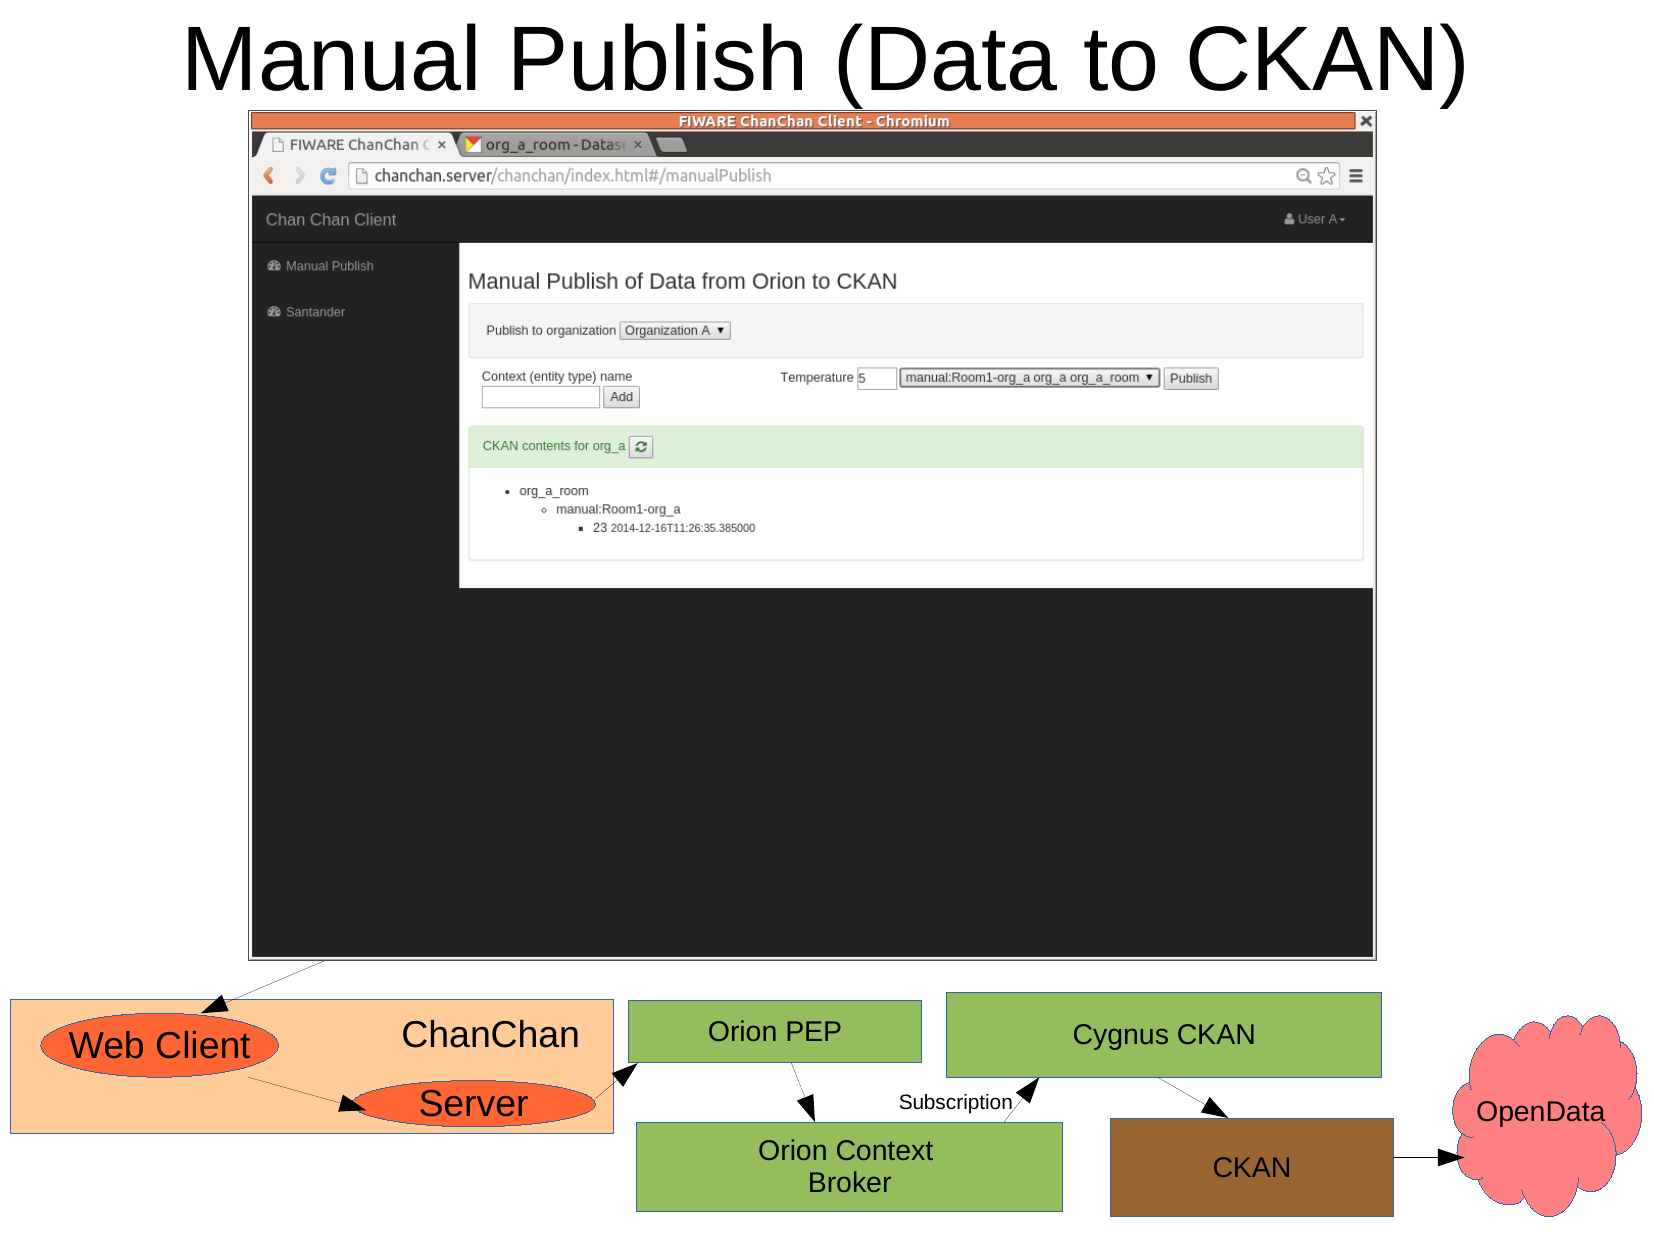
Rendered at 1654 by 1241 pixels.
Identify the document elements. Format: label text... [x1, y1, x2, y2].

picture [248, 110, 1377, 961]
text_box Subscription [883, 1083, 1028, 1123]
text_box CKAN [1110, 1118, 1394, 1217]
text_box OpenData [1452, 1015, 1642, 1217]
text_box Cygnus CKAN [946, 992, 1382, 1078]
text_box Web Client [40, 1013, 279, 1078]
text_box [10, 999, 614, 1134]
text_box Orion Context Broker [636, 1122, 1063, 1212]
title Manual Publish (Data to CKAN) [82, 7, 1571, 111]
text_box Orion PEP [628, 1000, 922, 1063]
text_box Server [353, 1080, 596, 1127]
text_box ChanChan [386, 1006, 602, 1064]
